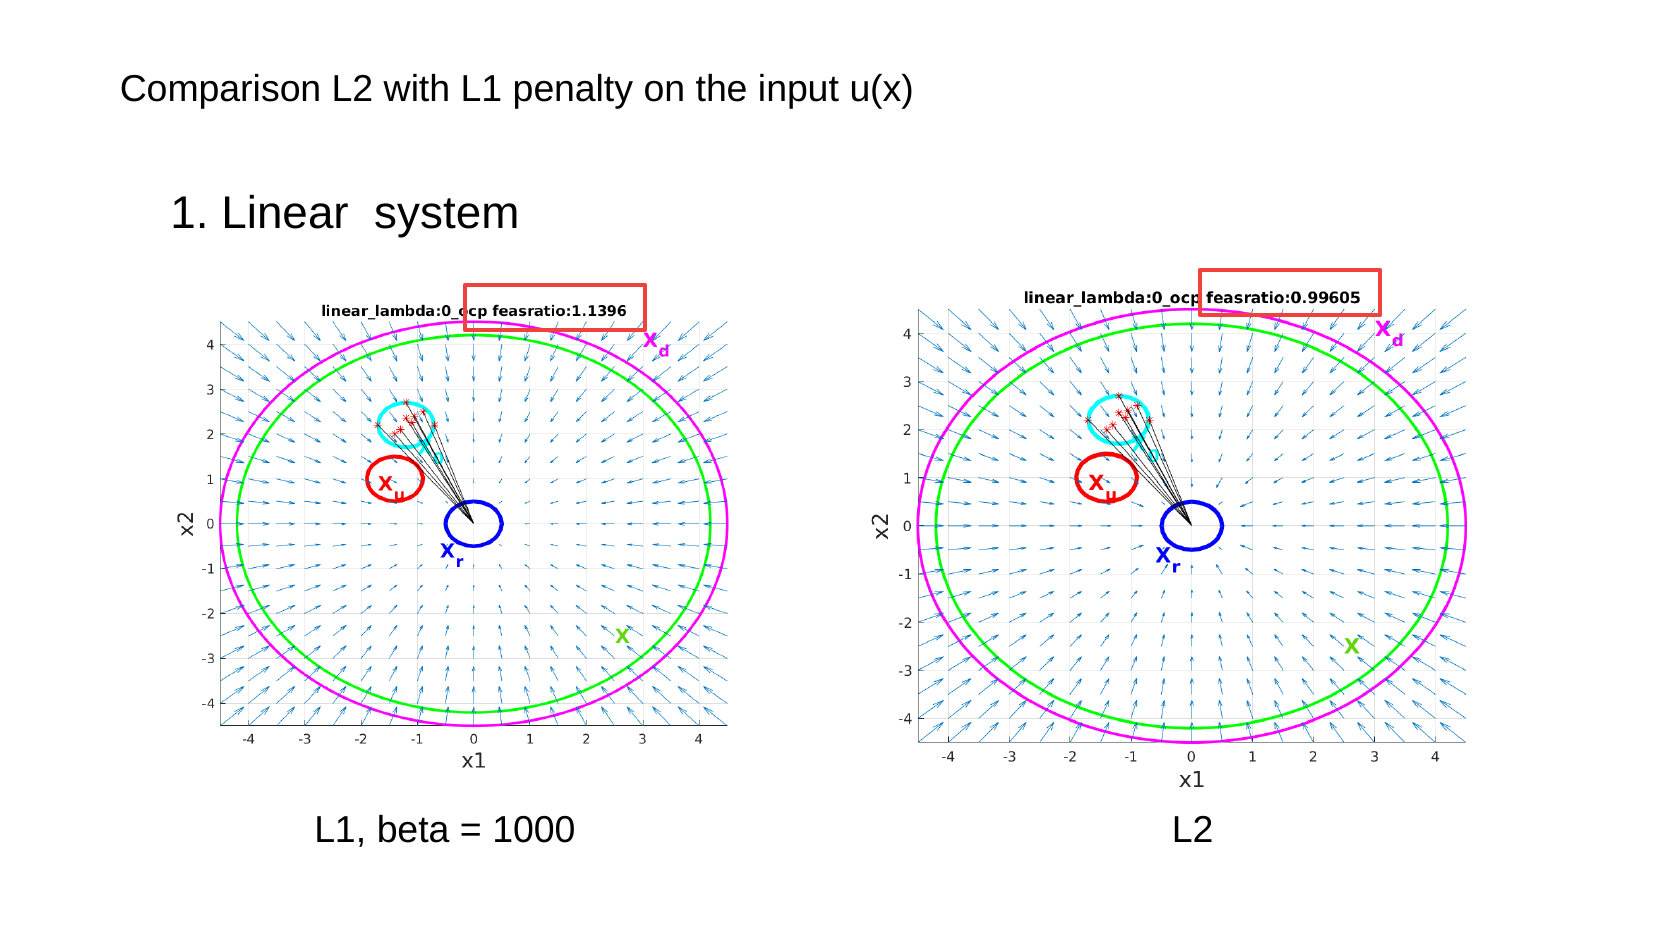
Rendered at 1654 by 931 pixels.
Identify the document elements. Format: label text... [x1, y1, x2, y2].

text_box L1, beta = 1000 [294, 801, 595, 901]
picture [467, 287, 643, 328]
picture [135, 284, 789, 781]
picture [1202, 272, 1378, 313]
text_box L2 [1125, 800, 1261, 858]
text_box Comparison L2 with L1 penalty on the input u(x) [105, 60, 931, 159]
text_box 1. Linear system [120, 180, 571, 298]
picture [825, 269, 1533, 801]
